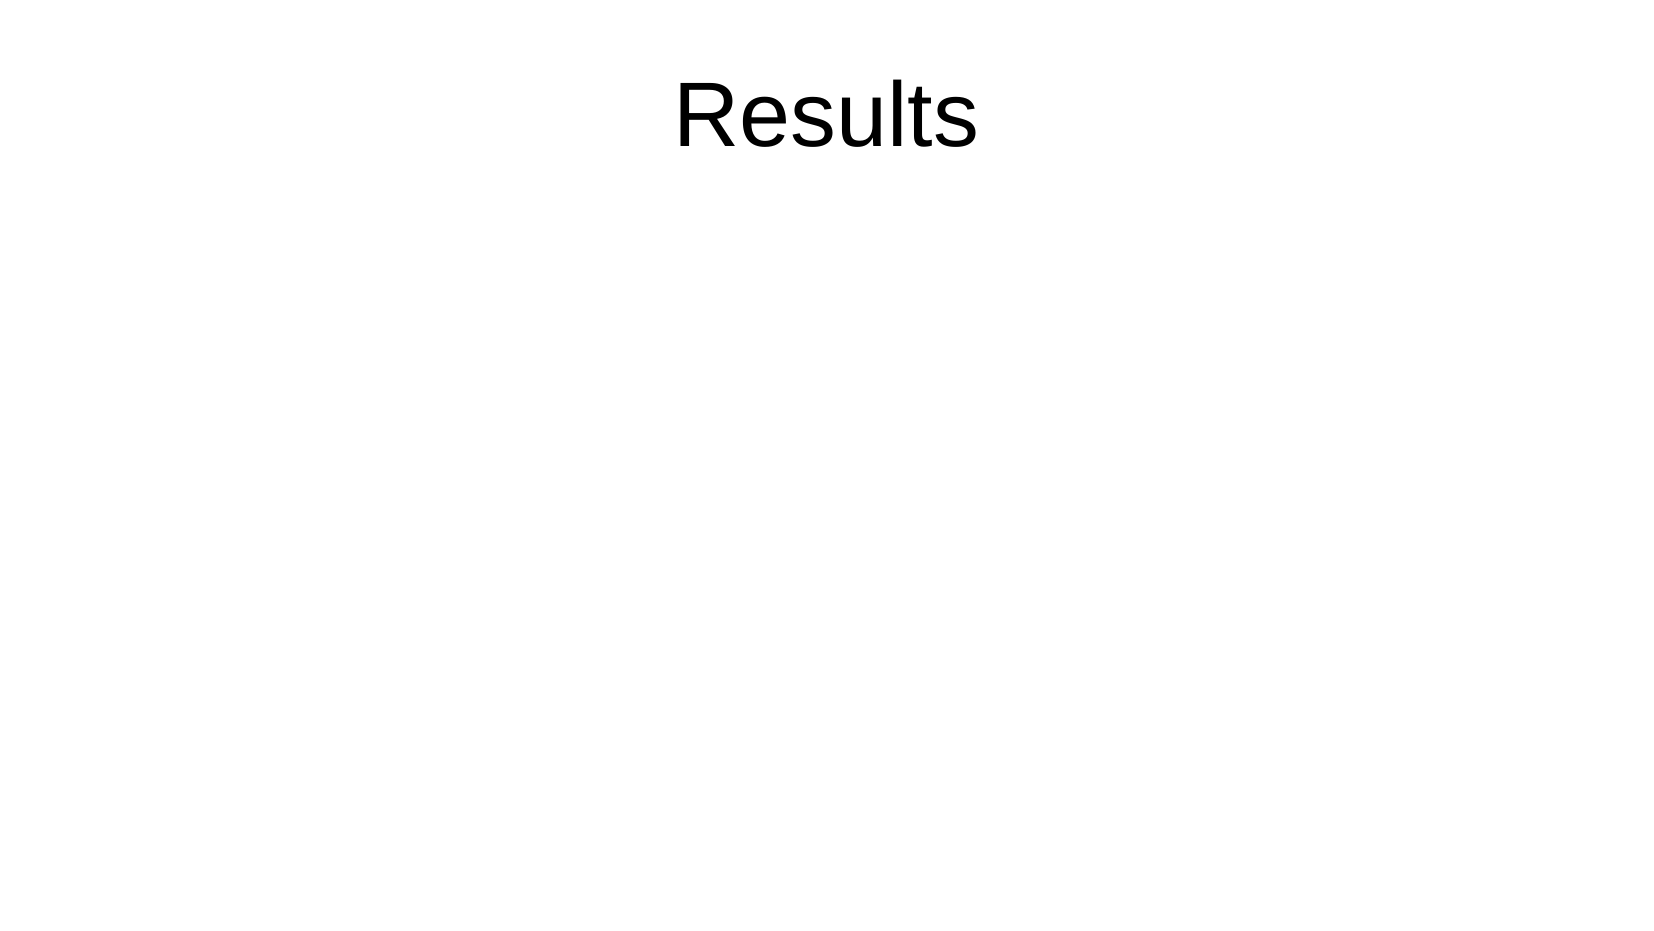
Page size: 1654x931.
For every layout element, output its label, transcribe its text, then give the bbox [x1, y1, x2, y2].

title Results [82, 37, 1571, 193]
